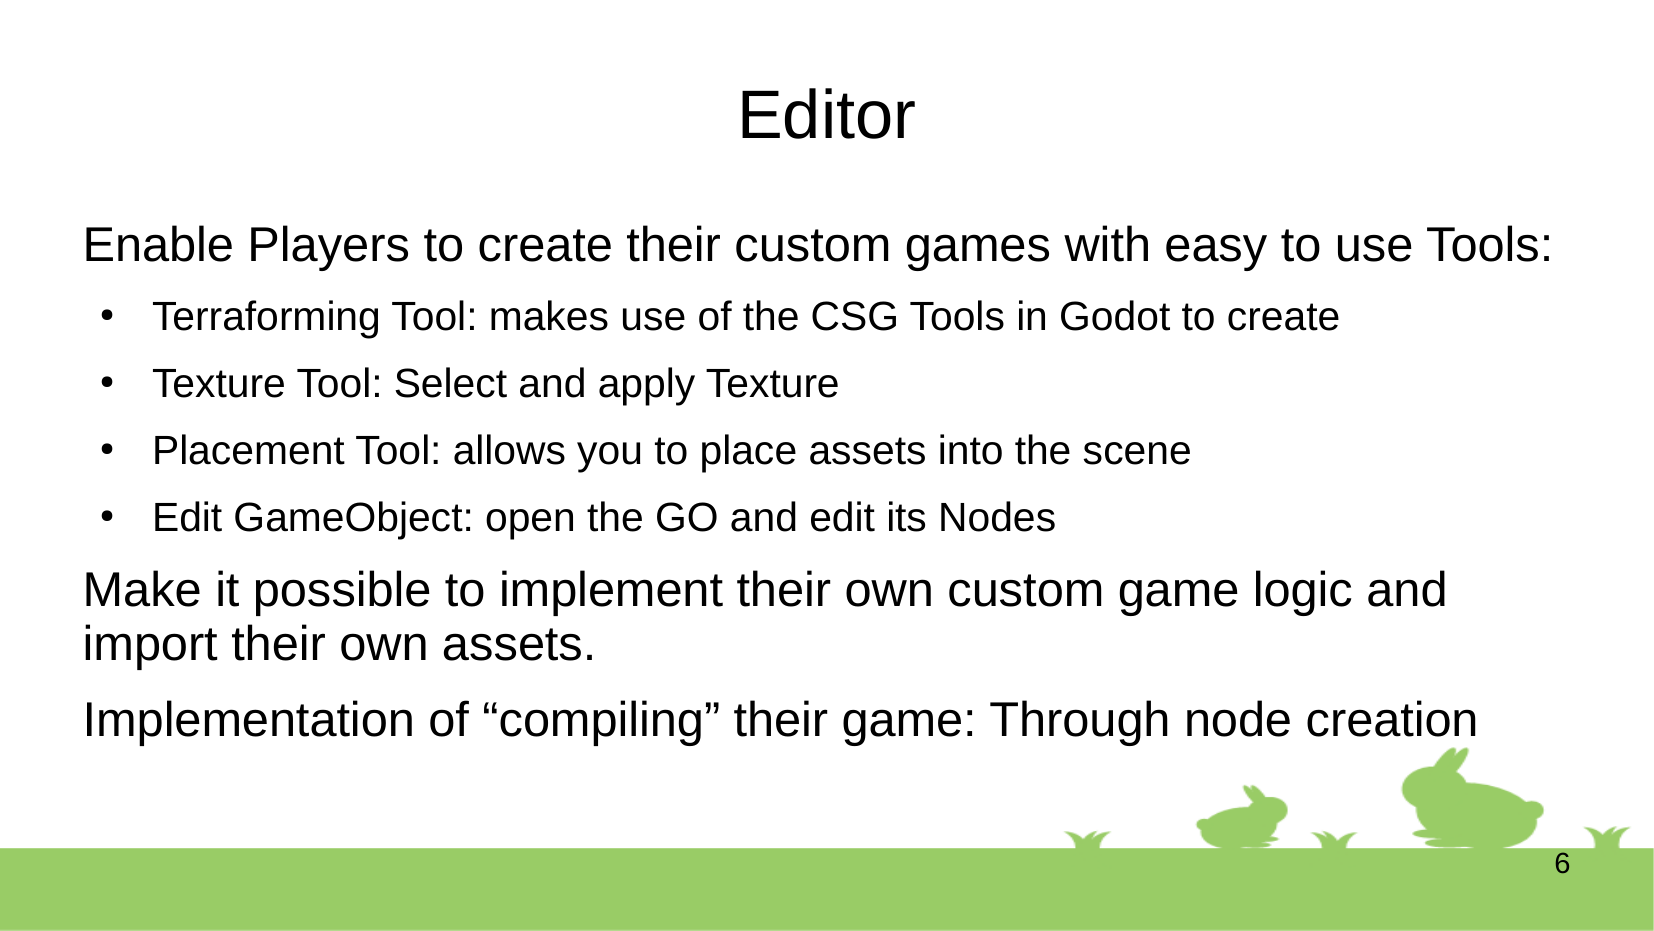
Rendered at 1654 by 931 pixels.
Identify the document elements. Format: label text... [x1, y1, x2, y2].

title Editor [82, 36, 1571, 193]
picture [0, 0, 1654, 931]
list Enable Players to create their custom games with easy to use Tools: Terraforming Tool: makes use of the CSG Tools in Godot to create Texture Tool: Select and apply Texture Placement Tool: allows you to place assets into the scene Edit GameObject: open the GO and edit its Nodes Make it possible to implement their own custom game logic and import their own assets. Implementation of “compiling” their game: Through node creation [82, 217, 1571, 757]
